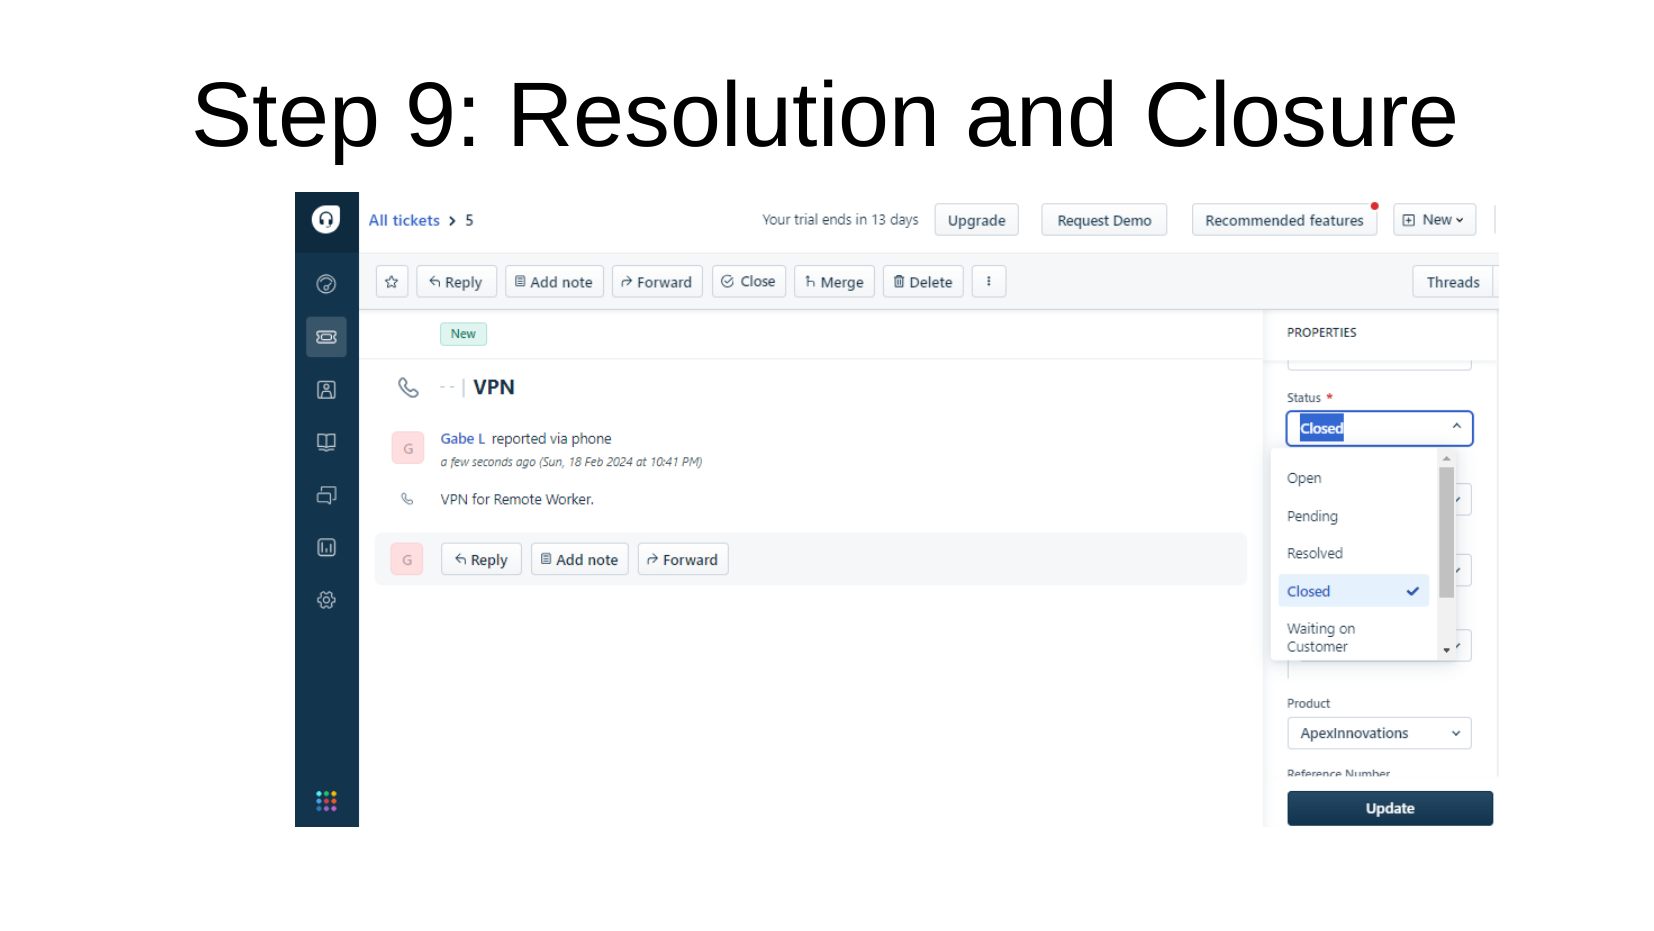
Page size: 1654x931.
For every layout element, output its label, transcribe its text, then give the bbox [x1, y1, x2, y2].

title Step 9: Resolution and Closure [82, 37, 1571, 193]
picture [295, 192, 1499, 827]
